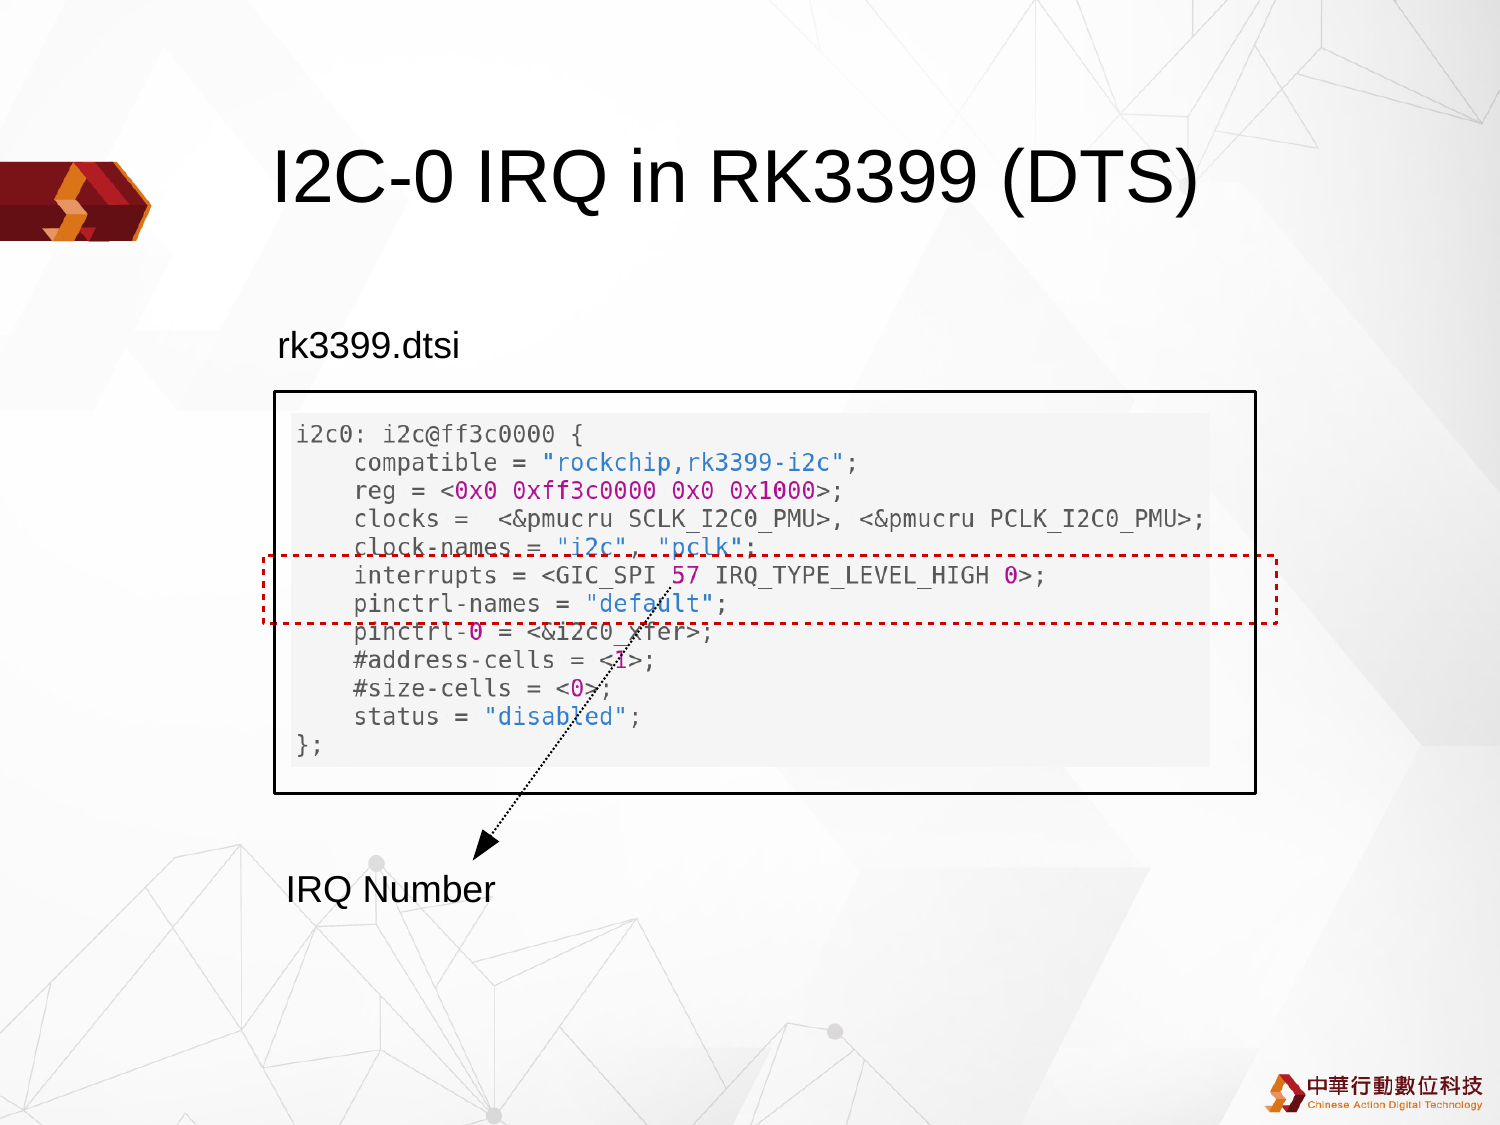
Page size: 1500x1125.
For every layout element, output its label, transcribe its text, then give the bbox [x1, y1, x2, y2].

title I2C-0 IRQ in RK3399 (DTS) [106, 101, 1366, 254]
text_box IRQ Number [270, 858, 528, 922]
picture [0, 0, 1500, 1125]
text_box rk3399.dtsi [262, 313, 666, 374]
